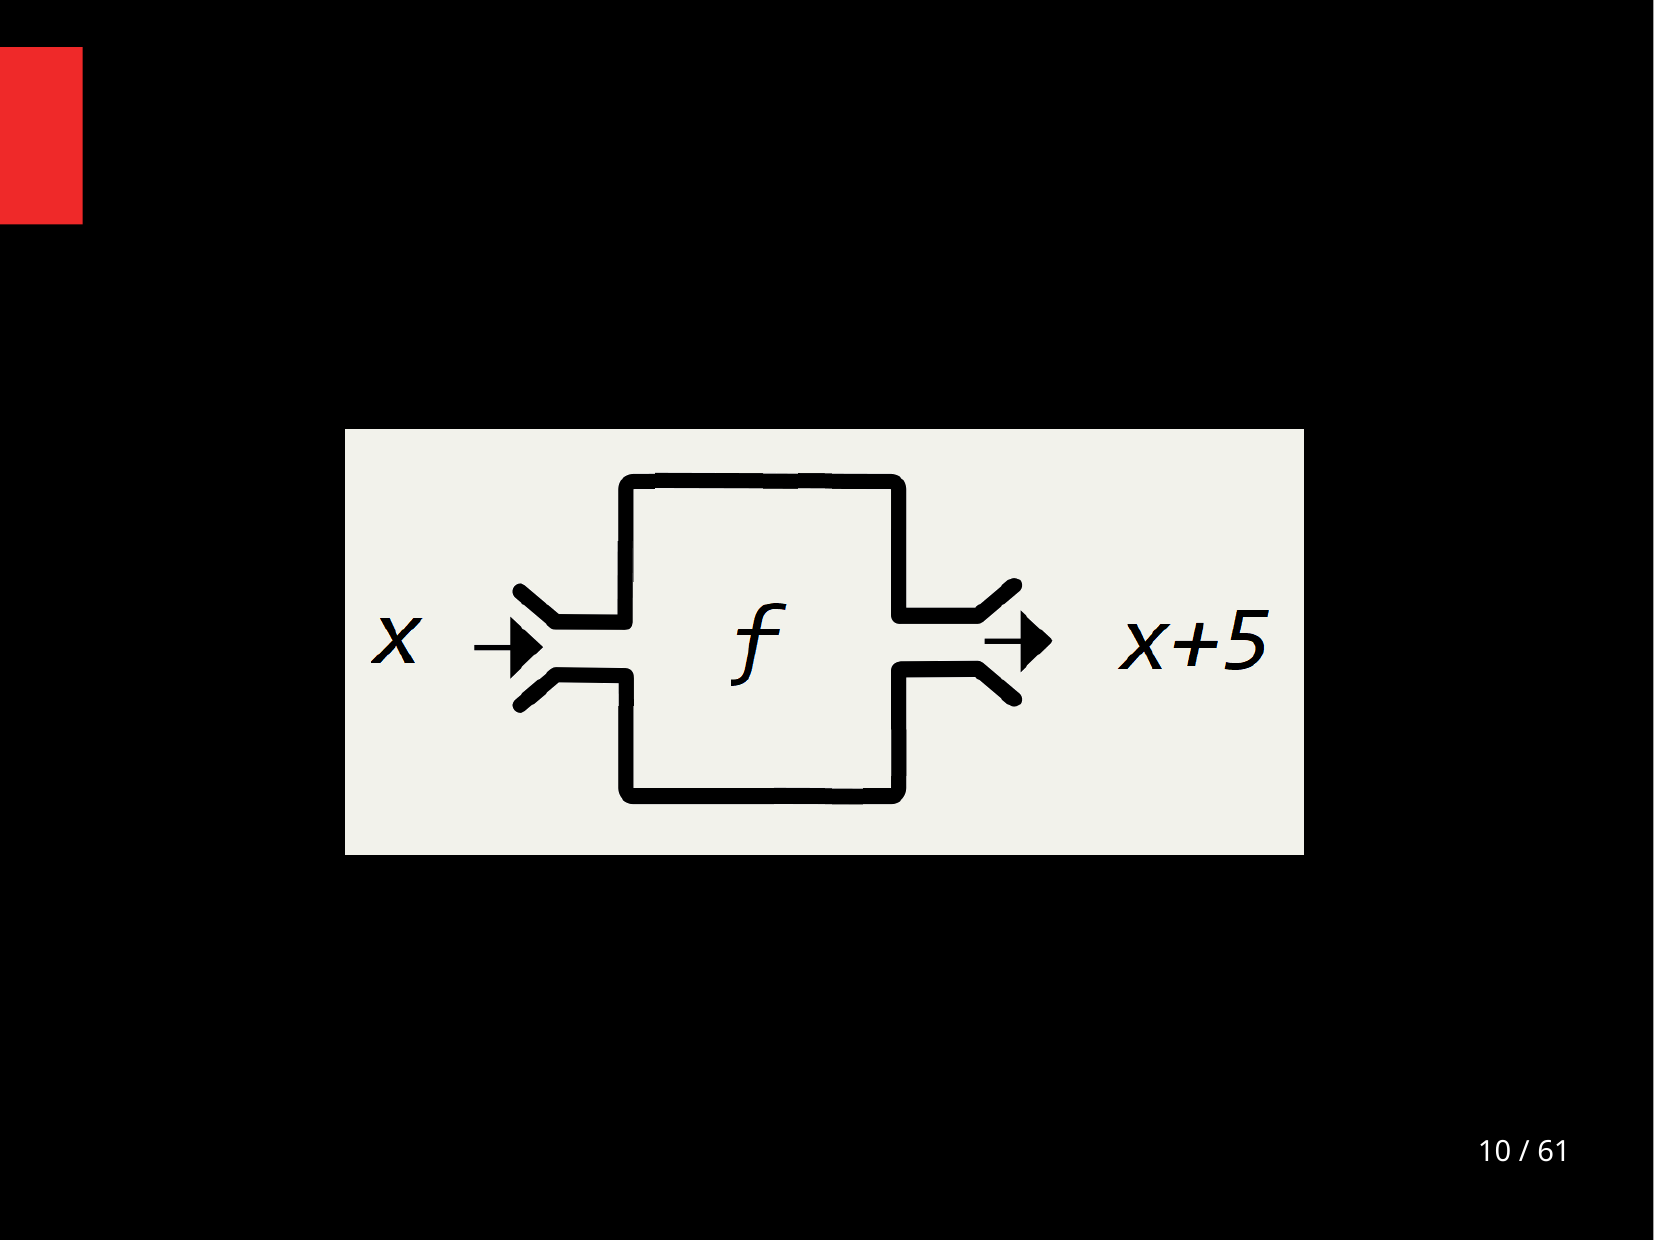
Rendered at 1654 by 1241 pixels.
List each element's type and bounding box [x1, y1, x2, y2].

picture [345, 429, 1304, 856]
